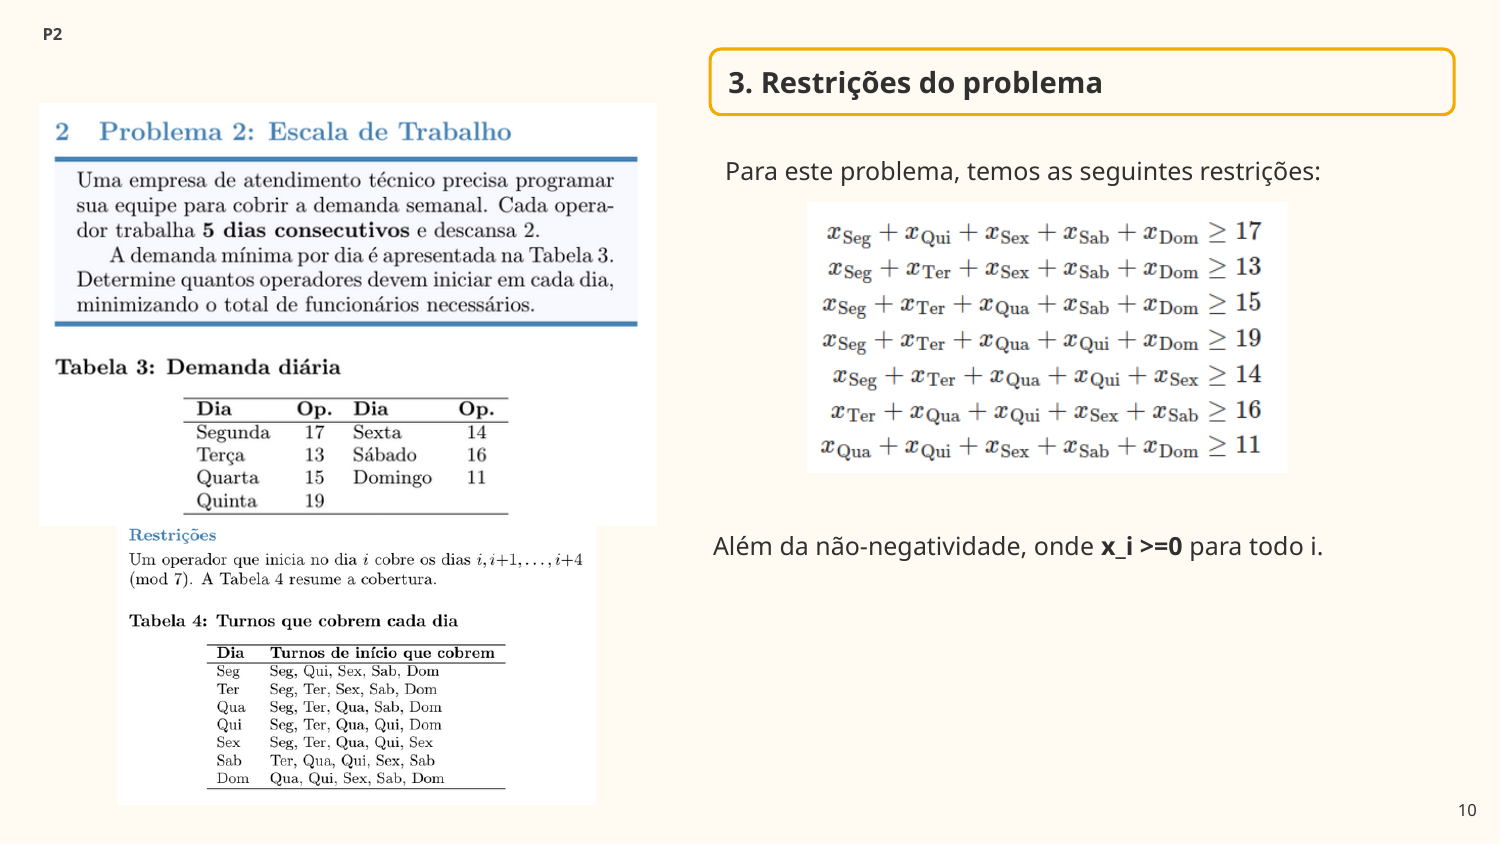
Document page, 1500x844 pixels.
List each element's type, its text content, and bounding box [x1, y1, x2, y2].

slide_number <number> [1250, 796, 1492, 828]
list Para este problema, temos as seguintes restrições: [710, 114, 1455, 354]
picture [39, 103, 657, 805]
list Além da não-negatividade, onde x_i >=0 para todo i. [698, 489, 1443, 729]
picture [807, 202, 1288, 473]
subtitle P2 [27, 8, 606, 115]
text_box 3. Restrições do problema [710, 49, 1455, 114]
